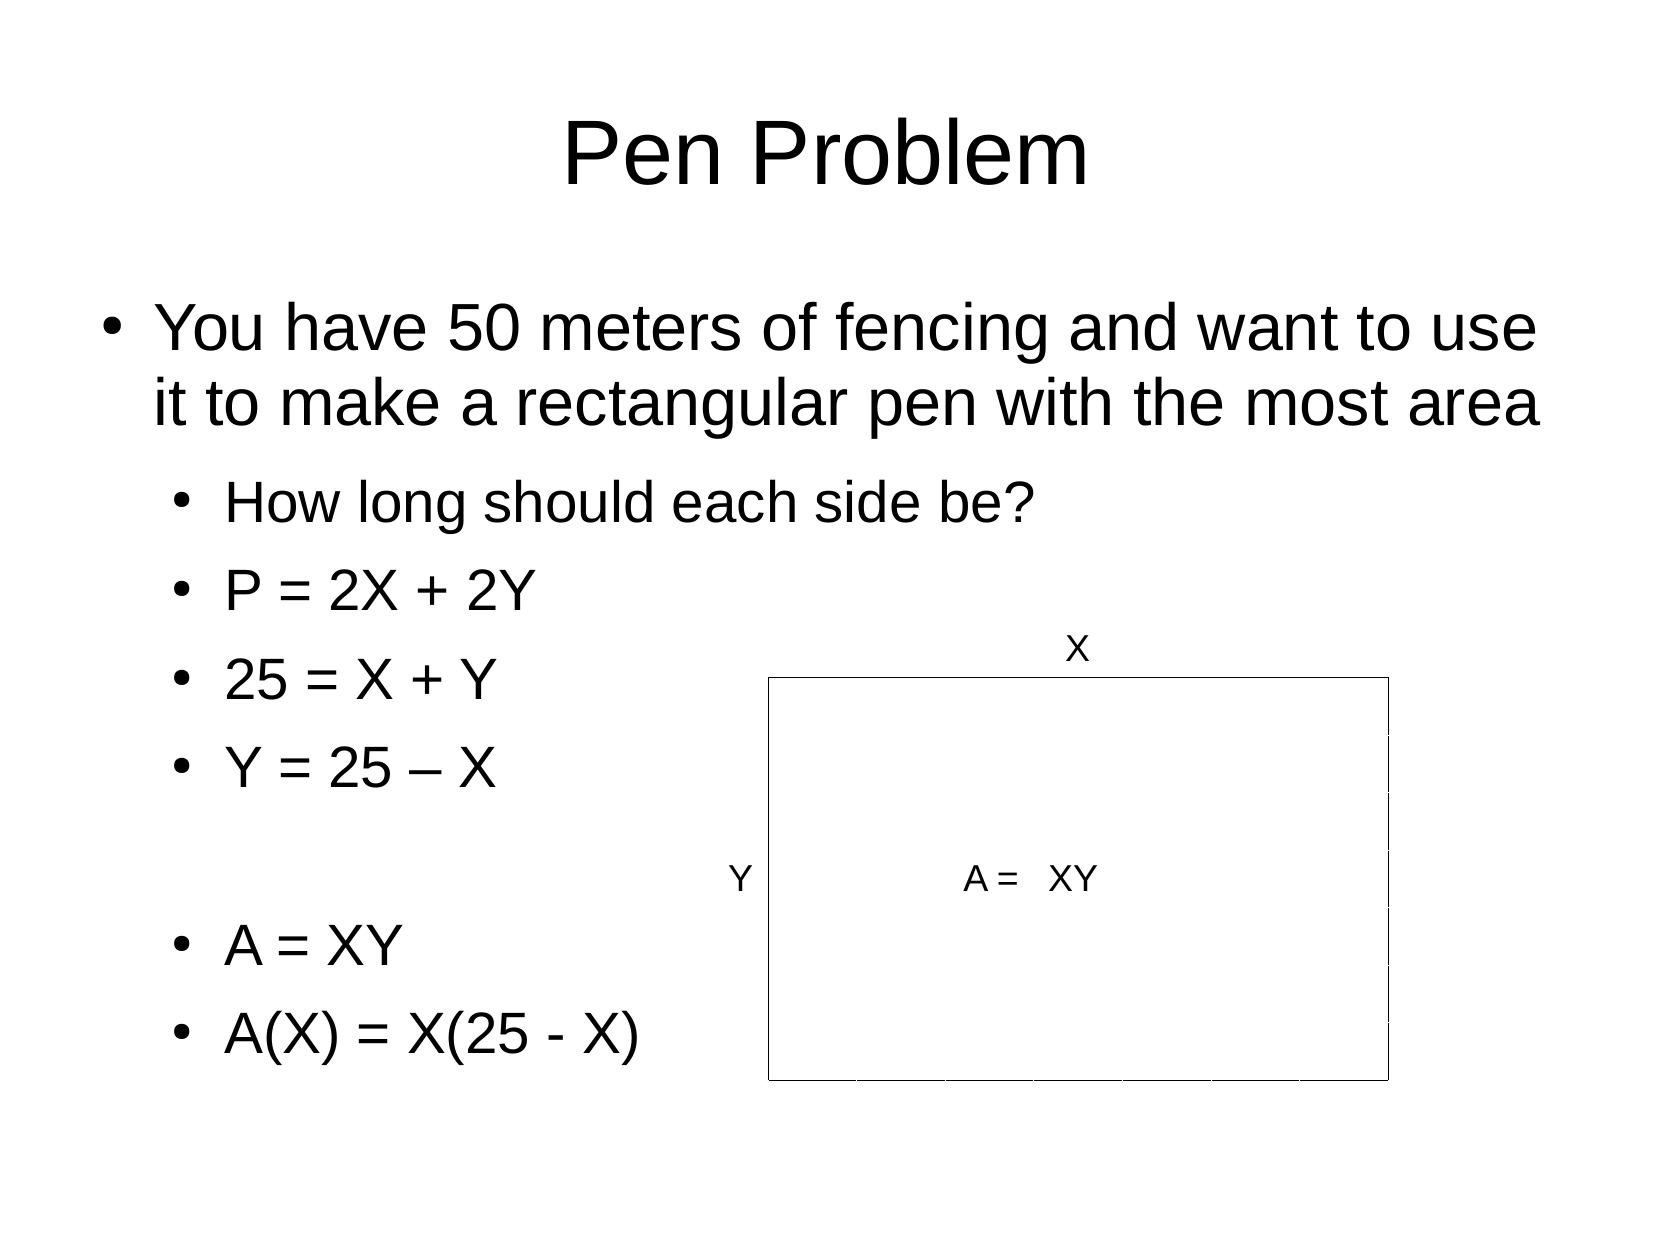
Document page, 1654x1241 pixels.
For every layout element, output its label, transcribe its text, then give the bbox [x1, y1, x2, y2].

table_cell [769, 850, 856, 907]
table_cell [1389, 851, 1476, 907]
table_cell [1389, 678, 1476, 735]
table_cell [680, 736, 768, 792]
table_cell [856, 1022, 945, 1080]
table_cell [1300, 1081, 1388, 1137]
table_cell [857, 1081, 945, 1137]
table_cell [1211, 735, 1299, 792]
table_cell [769, 735, 856, 792]
table_cell [1389, 793, 1476, 850]
table_cell [1122, 792, 1211, 850]
table_cell [1122, 678, 1211, 735]
table_header [946, 621, 1033, 677]
table_cell [769, 965, 856, 1022]
table_header [857, 621, 945, 677]
table_cell [769, 792, 856, 850]
table_cell [769, 678, 856, 735]
table_cell [1122, 1022, 1211, 1080]
table_cell [1033, 678, 1122, 735]
table_cell [856, 965, 945, 1022]
table_cell [1299, 735, 1388, 792]
table_cell Y [680, 851, 768, 907]
table_cell [1389, 736, 1476, 792]
table_cell [945, 965, 1033, 1022]
table_cell [856, 735, 945, 792]
table_cell [680, 966, 768, 1022]
table_cell [856, 850, 945, 907]
table_cell XY [1033, 850, 1122, 907]
table_cell [1122, 965, 1211, 1022]
table_header X [1034, 621, 1122, 677]
list You have 50 meters of fencing and want to use it to make a rectangular pen with the most area How long should each side be? P = 2X + 2Y 25 = X + Y Y = 25 – X A = XY A(X) = X(25 - X) [82, 290, 1571, 1109]
table_cell [945, 907, 1033, 965]
table_cell [945, 792, 1033, 850]
table_cell [769, 1081, 856, 1137]
table_header [769, 621, 856, 677]
table_cell [680, 1023, 768, 1080]
table_cell [945, 678, 1033, 735]
table_cell [1123, 1081, 1211, 1137]
table_cell [1033, 1022, 1122, 1080]
table_cell [1389, 908, 1476, 965]
table_cell [1033, 792, 1122, 850]
table_cell [1033, 735, 1122, 792]
table_cell [1389, 966, 1476, 1022]
table_cell [856, 907, 945, 965]
table_cell [1299, 907, 1388, 965]
table_cell [1299, 792, 1388, 850]
table_cell [945, 1022, 1033, 1080]
table_cell [946, 1081, 1033, 1137]
table_cell [1211, 792, 1299, 850]
table_cell [1211, 850, 1299, 907]
table_cell [1389, 1023, 1476, 1080]
table_header [1300, 621, 1388, 677]
table_cell [945, 735, 1033, 792]
table_cell [1211, 1022, 1299, 1080]
table_cell [1033, 965, 1122, 1022]
table_cell [680, 1081, 768, 1137]
table_cell [856, 678, 945, 735]
table_cell [1034, 1081, 1122, 1137]
table_cell [1211, 907, 1299, 965]
table_cell [1033, 907, 1122, 965]
table_cell [856, 792, 945, 850]
table_cell [1299, 678, 1388, 735]
table_cell [1389, 1081, 1476, 1137]
table_cell [680, 908, 768, 965]
table_cell [769, 1022, 856, 1080]
table_cell [680, 678, 768, 735]
table_cell [1211, 965, 1299, 1022]
table_header [1389, 621, 1476, 677]
table_cell [1299, 1022, 1388, 1080]
table_cell [1212, 1081, 1299, 1137]
table_cell [1122, 907, 1211, 965]
table_cell [1211, 678, 1299, 735]
title Pen Problem [82, 49, 1571, 257]
table_cell [769, 907, 856, 965]
table_cell [1122, 850, 1211, 907]
table_cell A = [945, 850, 1033, 907]
table_header [1123, 621, 1211, 677]
table_cell [680, 793, 768, 850]
table_cell [1299, 965, 1388, 1022]
table_header [680, 621, 768, 677]
table_cell [1122, 735, 1211, 792]
table_header [1212, 621, 1299, 677]
table_cell [1299, 850, 1388, 907]
